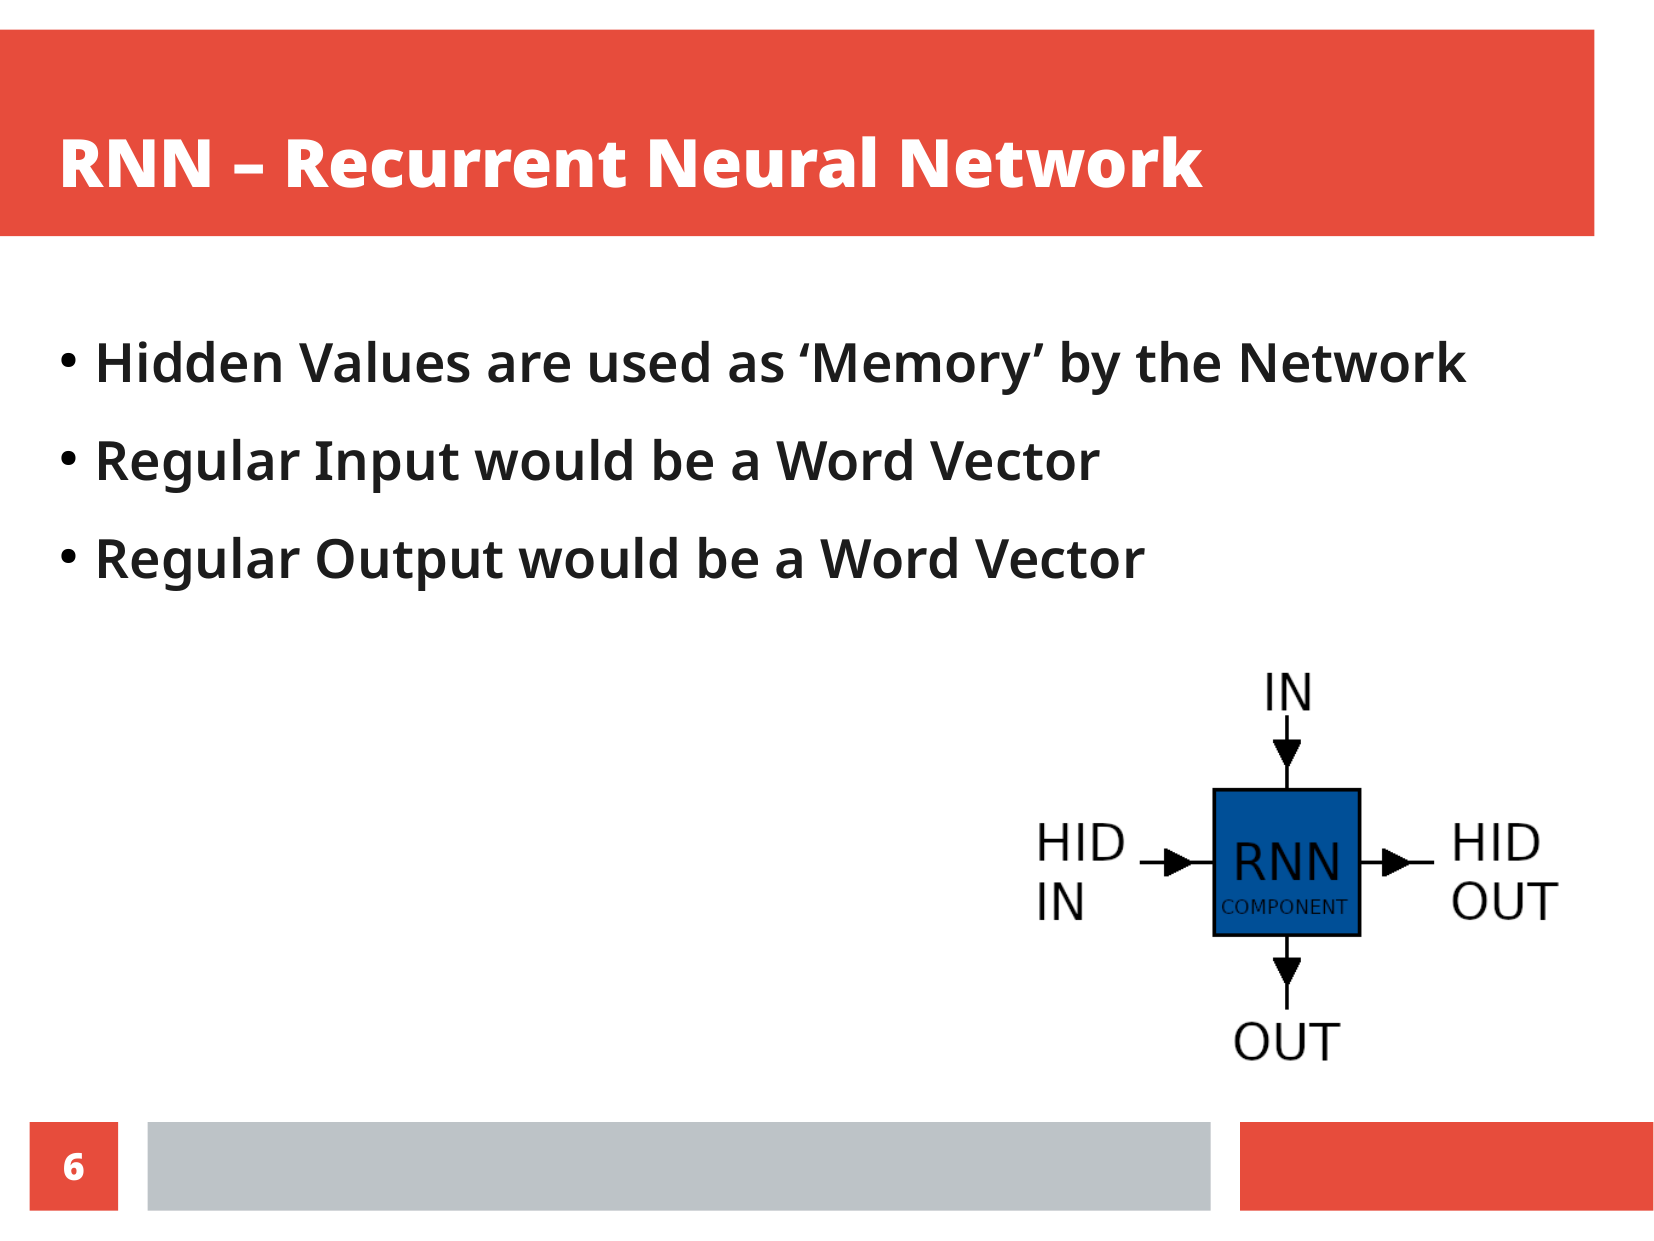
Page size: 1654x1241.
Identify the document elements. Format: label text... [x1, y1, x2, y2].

list Hidden Values are used as ‘Memory’ by the Network Regular Input would be a Word Vector Regular Output would be a Word Vector [59, 324, 1565, 1093]
title RNN – Recurrent Neural Network [59, 59, 1595, 207]
picture [1020, 656, 1565, 1081]
